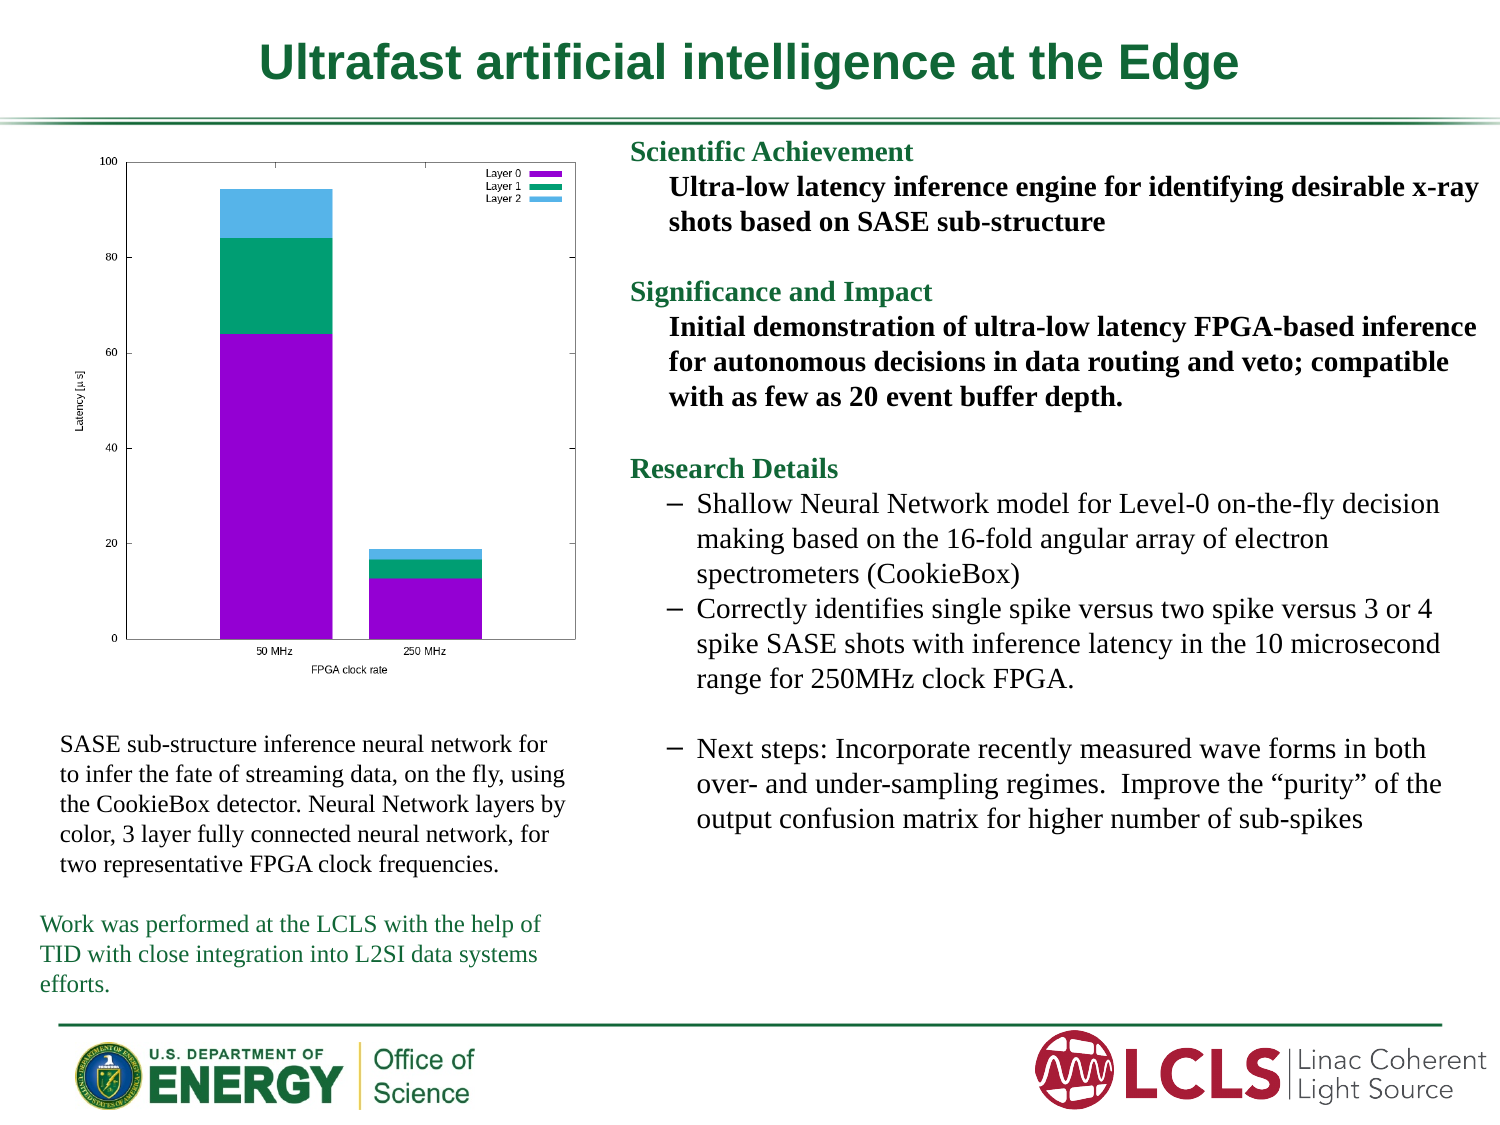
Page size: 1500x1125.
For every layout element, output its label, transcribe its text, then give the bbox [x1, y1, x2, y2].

list Scientific Achievement Ultra-low latency inference engine for identifying desirable x-ray shots based on SASE sub-structure Significance and Impact Initial demonstration of ultra-low latency FPGA-based inference for autonomous decisions in data routing and veto; compatible with as few as 20 event buffer depth. Research Details Shallow Neural Network model for Level-0 on-the-fly decision making based on the 16-fold angular array of electron spectrometers (CookieBox) Correctly identifies single spike versus two spike versus 3 or 4 spike SASE shots with inference latency in the 10 microsecond range for 250MHz clock FPGA. Next steps: Incorporate recently measured wave forms in both over- and under-sampling regimes. Improve the “purity” of the output confusion matrix for higher number of sub-spikes [615, 125, 1500, 988]
picture [0, 120, 1500, 1125]
text_box SASE sub-structure inference neural network for to infer the fate of streaming data, on the fly, using the CookieBox detector. Neural Network layers by color, 3 layer fully connected neural network, for two representative FPGA clock frequencies. [44, 720, 583, 886]
title Ultrafast artificial intelligence at the Edge [0, 0, 1500, 120]
text_box Work was performed at the LCLS with the help of TID with close integration into L2SI data systems efforts. [25, 900, 601, 1005]
